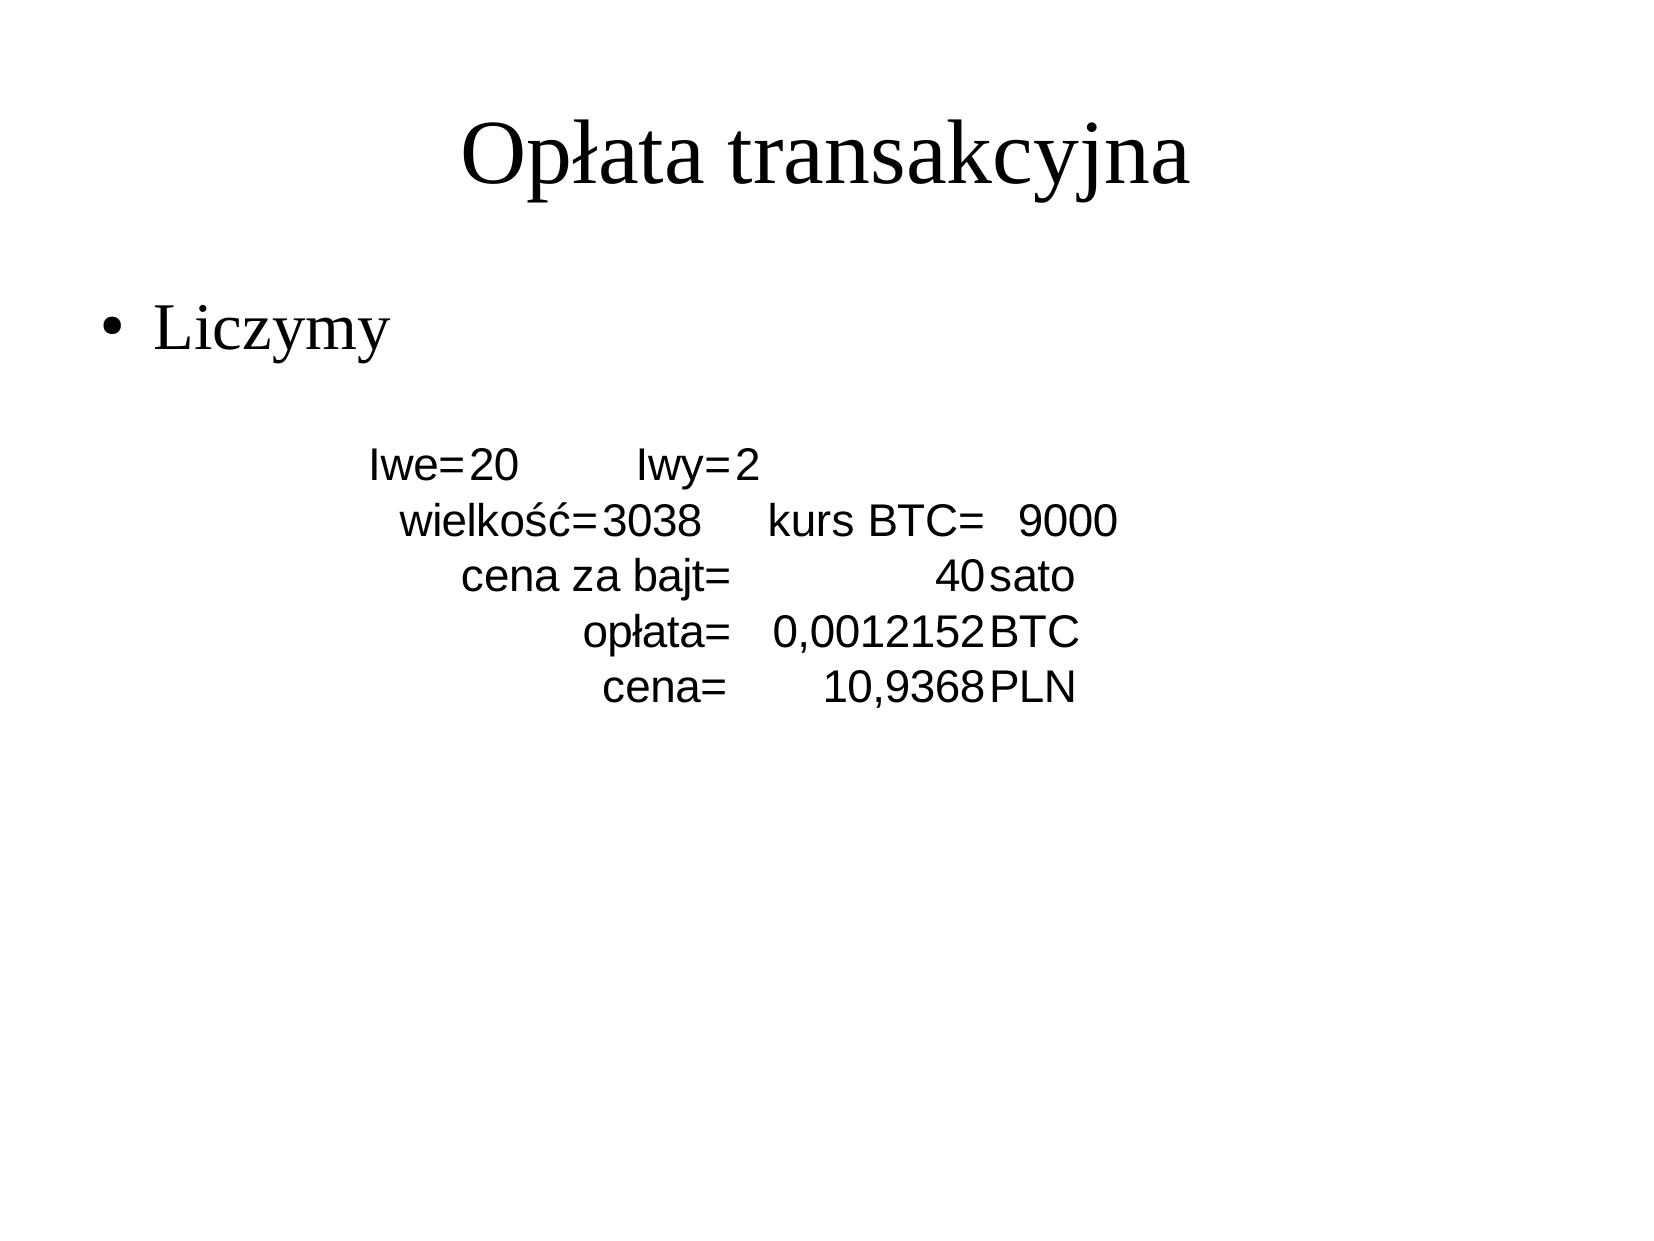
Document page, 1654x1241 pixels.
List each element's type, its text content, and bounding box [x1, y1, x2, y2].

title Opłata transakcyjna [82, 49, 1571, 257]
chart [333, 436, 1389, 772]
list Liczymy [82, 290, 1571, 1010]
